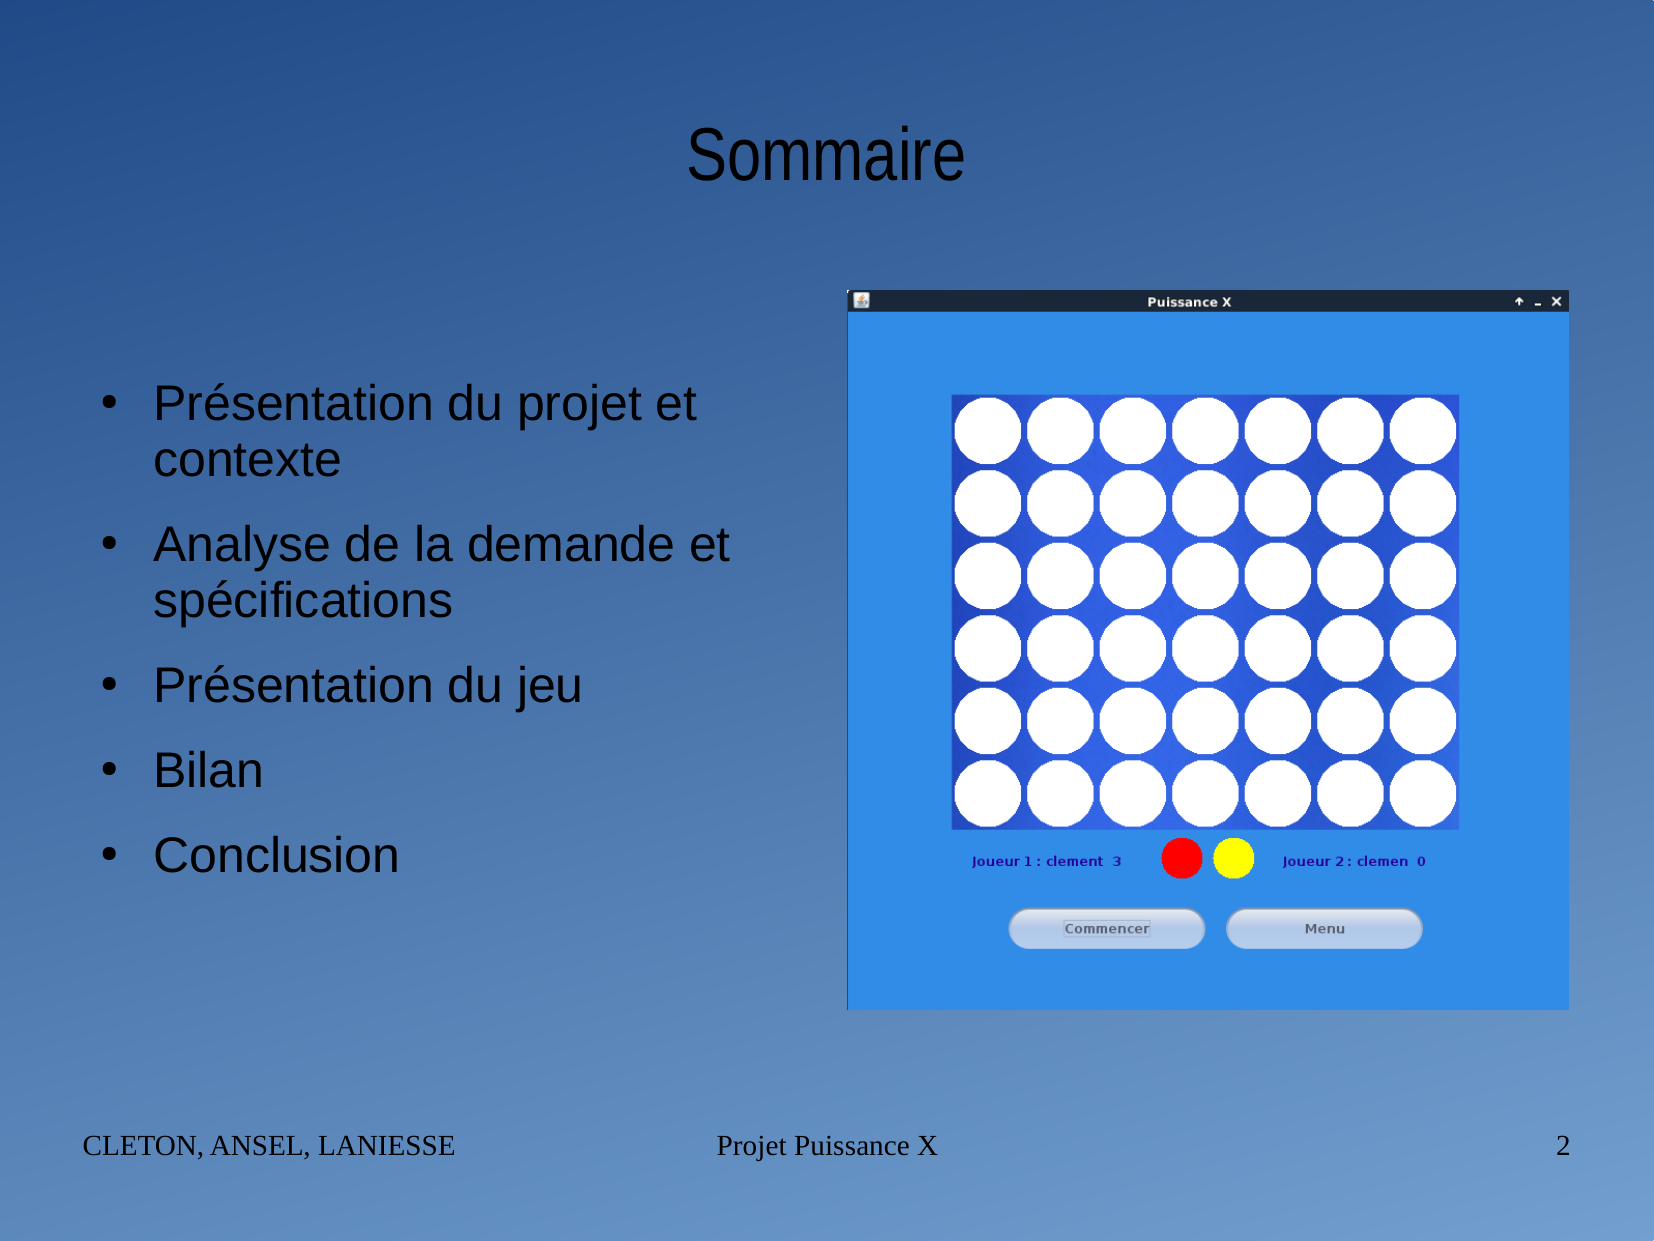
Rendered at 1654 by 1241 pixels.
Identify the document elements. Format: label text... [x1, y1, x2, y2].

list Présentation du projet et contexte Analyse de la demande et spécifications Présentation du jeu Bilan Conclusion [82, 290, 809, 1010]
title Sommaire [82, 49, 1571, 257]
picture [847, 290, 1569, 1010]
